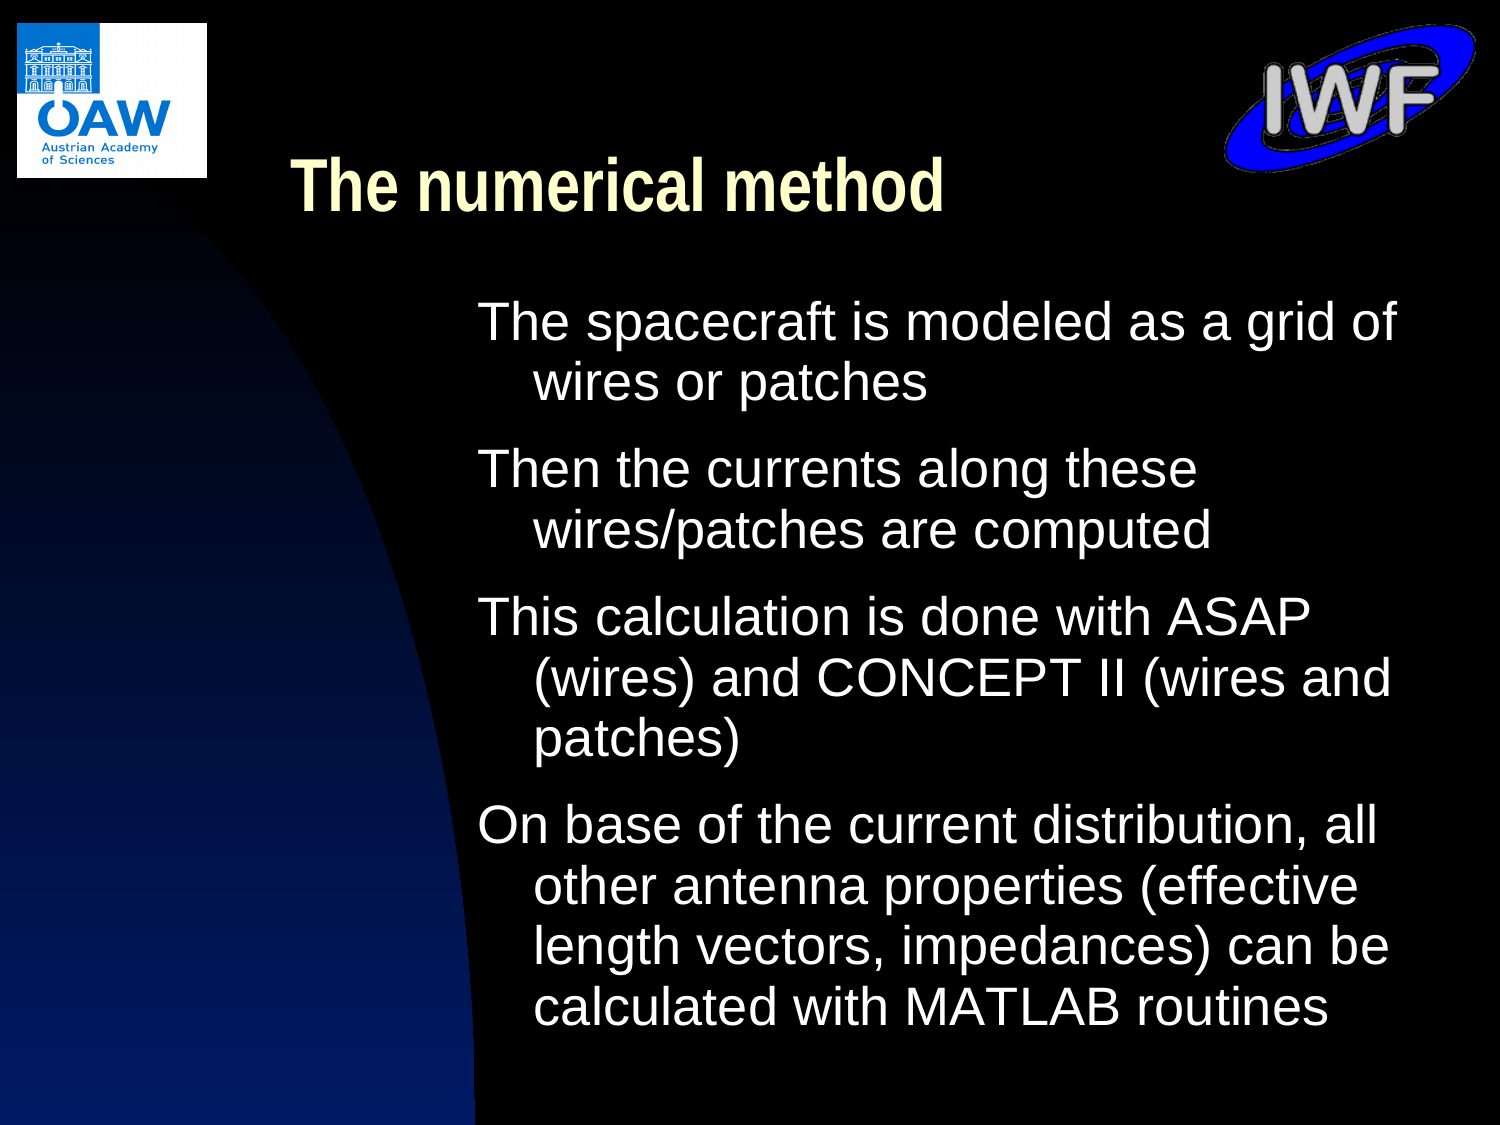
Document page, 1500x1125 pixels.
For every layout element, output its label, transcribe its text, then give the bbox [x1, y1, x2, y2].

picture [1224, 24, 1476, 173]
title The numerical method [275, 99, 1463, 288]
picture [17, 23, 207, 178]
list The spacecraft is modeled as a grid of wires or patches Then the currents along these wires/patches are computed This calculation is done with ASAP (wires) and CONCEPT II (wires and patches) On base of the current distribution, all other antenna properties (effective length vectors, impedances) can be calculated with MATLAB routines [462, 283, 1463, 1045]
